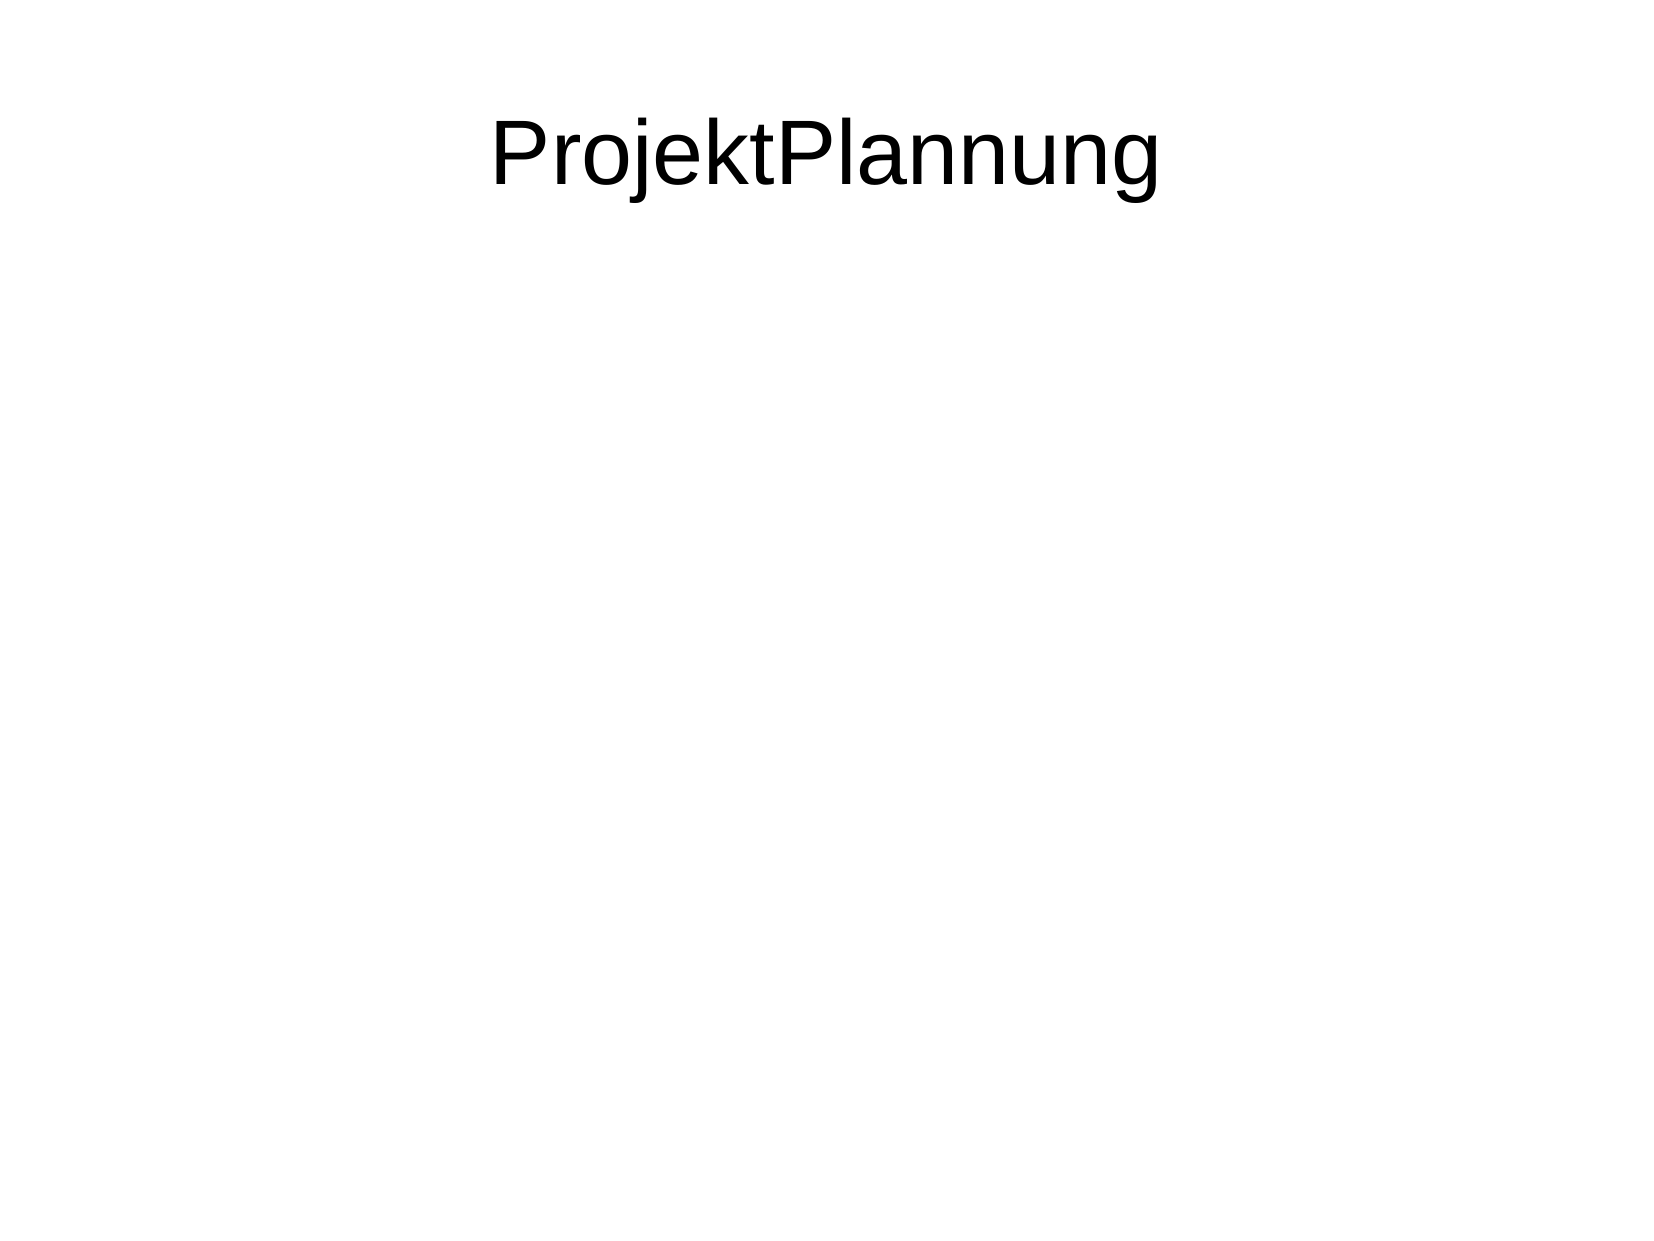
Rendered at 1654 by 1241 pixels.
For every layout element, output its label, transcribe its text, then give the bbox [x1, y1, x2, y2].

title ProjektPlannung [82, 49, 1571, 257]
